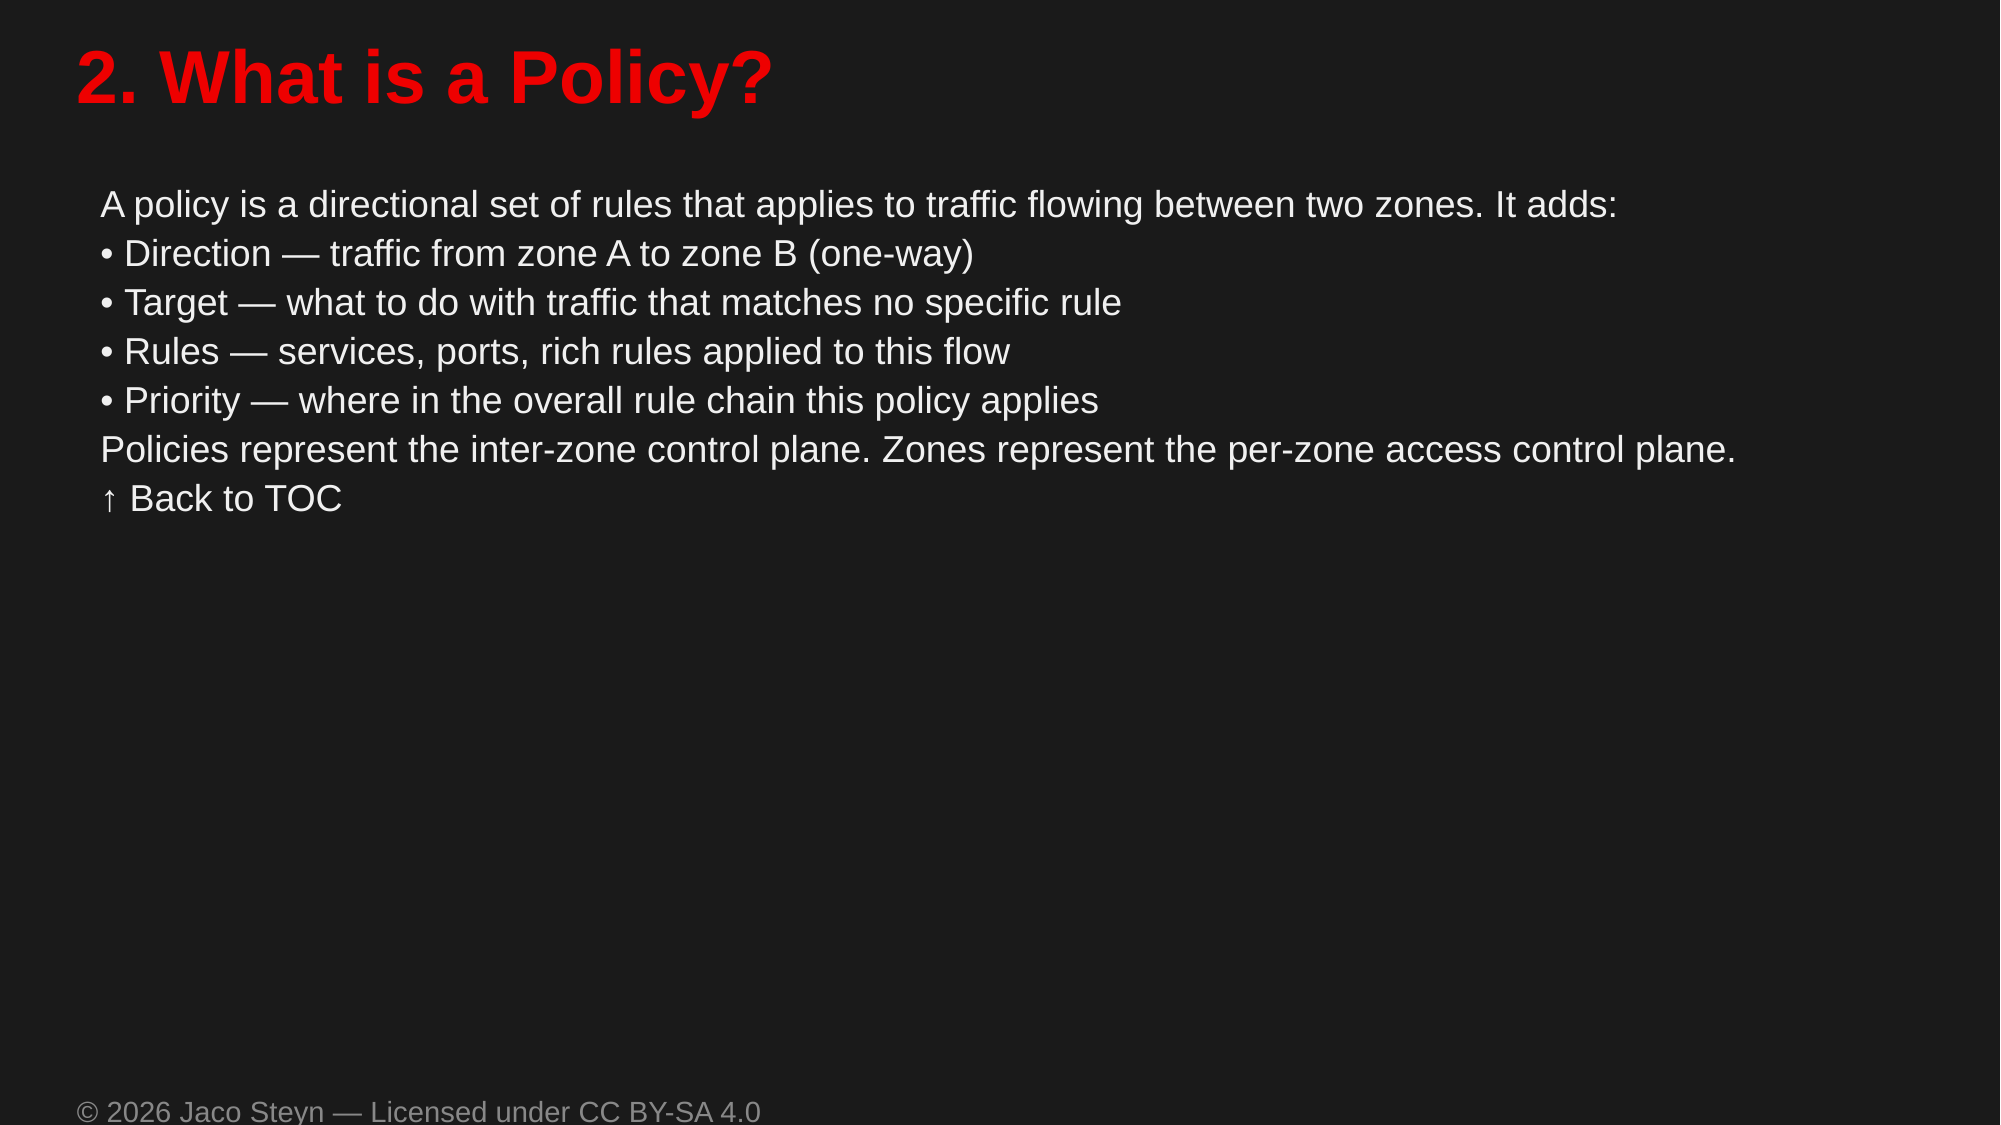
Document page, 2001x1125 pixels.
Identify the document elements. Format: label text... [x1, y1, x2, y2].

text_box A policy is a directional set of rules that applies to traffic flowing between two zones. It adds: • Direction — traffic from zone A to zone B (one-way) • Target — what to do with traffic that matches no specific rule • Rules — services, ports, rich rules applied to this flow • Priority — where in the overall rule chain this policy applies Policies represent the inter-zone control plane. Zones represent the per-zone access control plane. ↑ Back to TOC [59, 171, 1942, 1083]
text_box © 2026 Jaco Steyn — Licensed under CC BY-SA 4.0 [59, 1083, 1942, 1120]
text_box 2. What is a Policy? [59, 23, 1942, 154]
